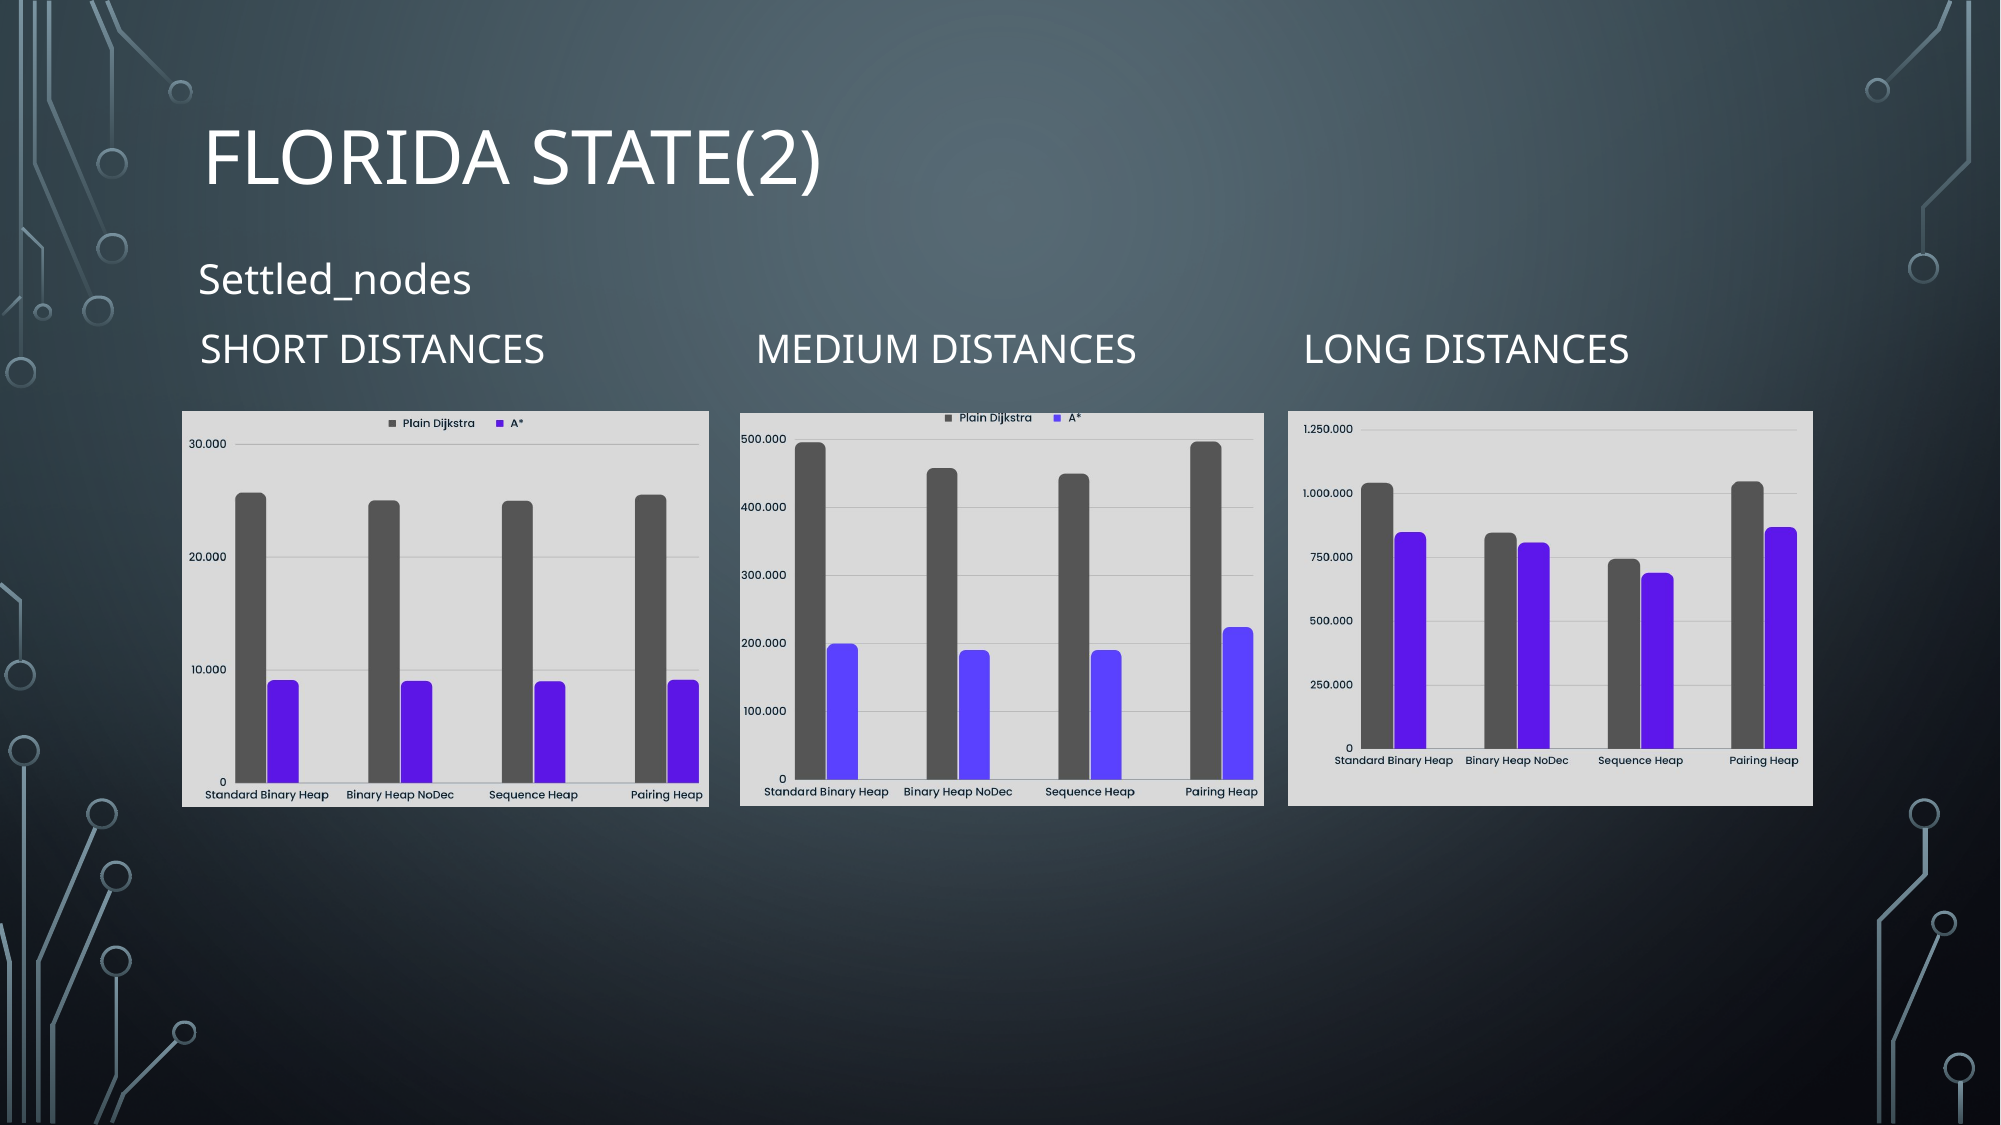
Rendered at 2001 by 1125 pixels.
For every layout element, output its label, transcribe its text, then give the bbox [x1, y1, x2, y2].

list SHORT DISTANCES [185, 306, 710, 379]
list LONG DISTANCES [1288, 306, 1813, 379]
title FLORIDA STATE(2) [187, 99, 1813, 221]
list Settled_nodes [183, 235, 708, 311]
picture [1288, 412, 1813, 806]
picture [740, 413, 1264, 806]
list MEDIUM DISTANCES [740, 306, 1264, 379]
picture [182, 412, 709, 807]
